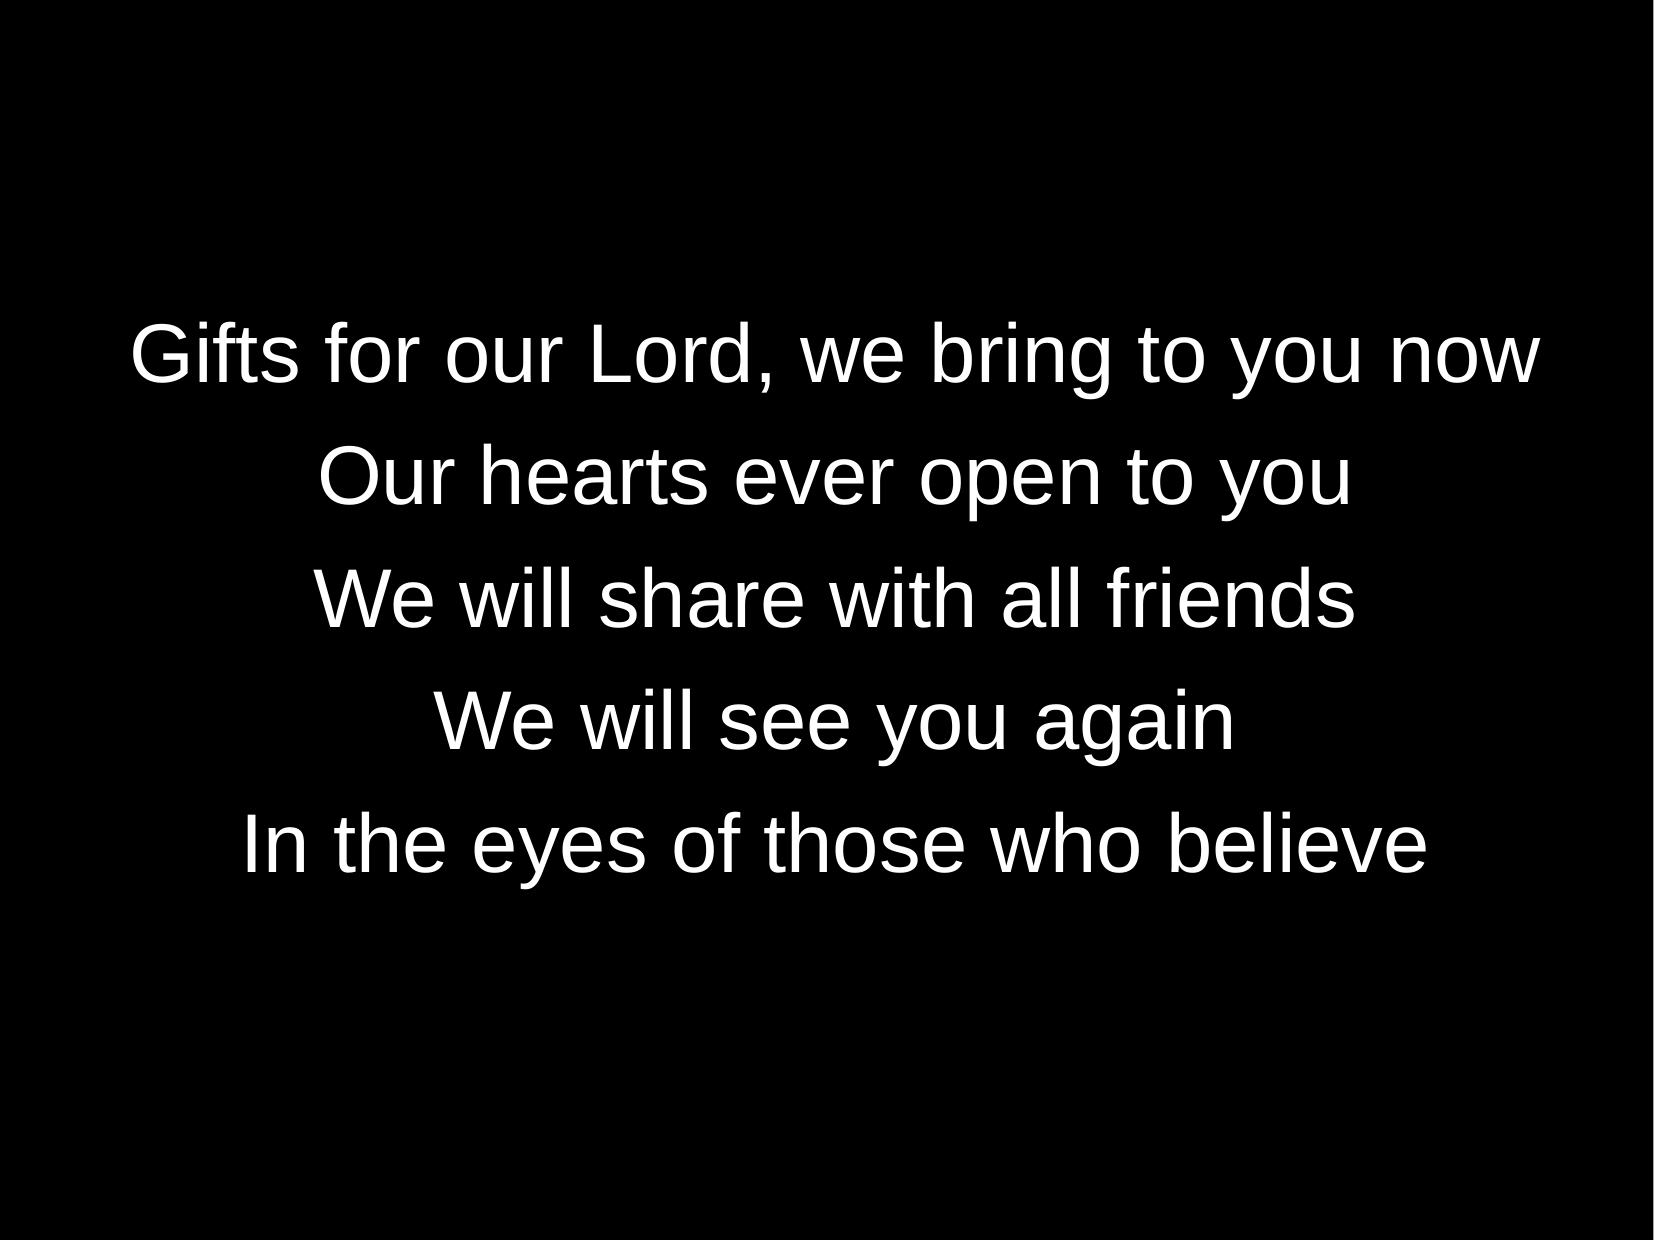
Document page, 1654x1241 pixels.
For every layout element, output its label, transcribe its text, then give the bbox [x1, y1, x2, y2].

list Gifts for our Lord, we bring to you now Our hearts ever open to you We will share with all friends We will see you again In the eyes of those who believe [0, 307, 1654, 1027]
